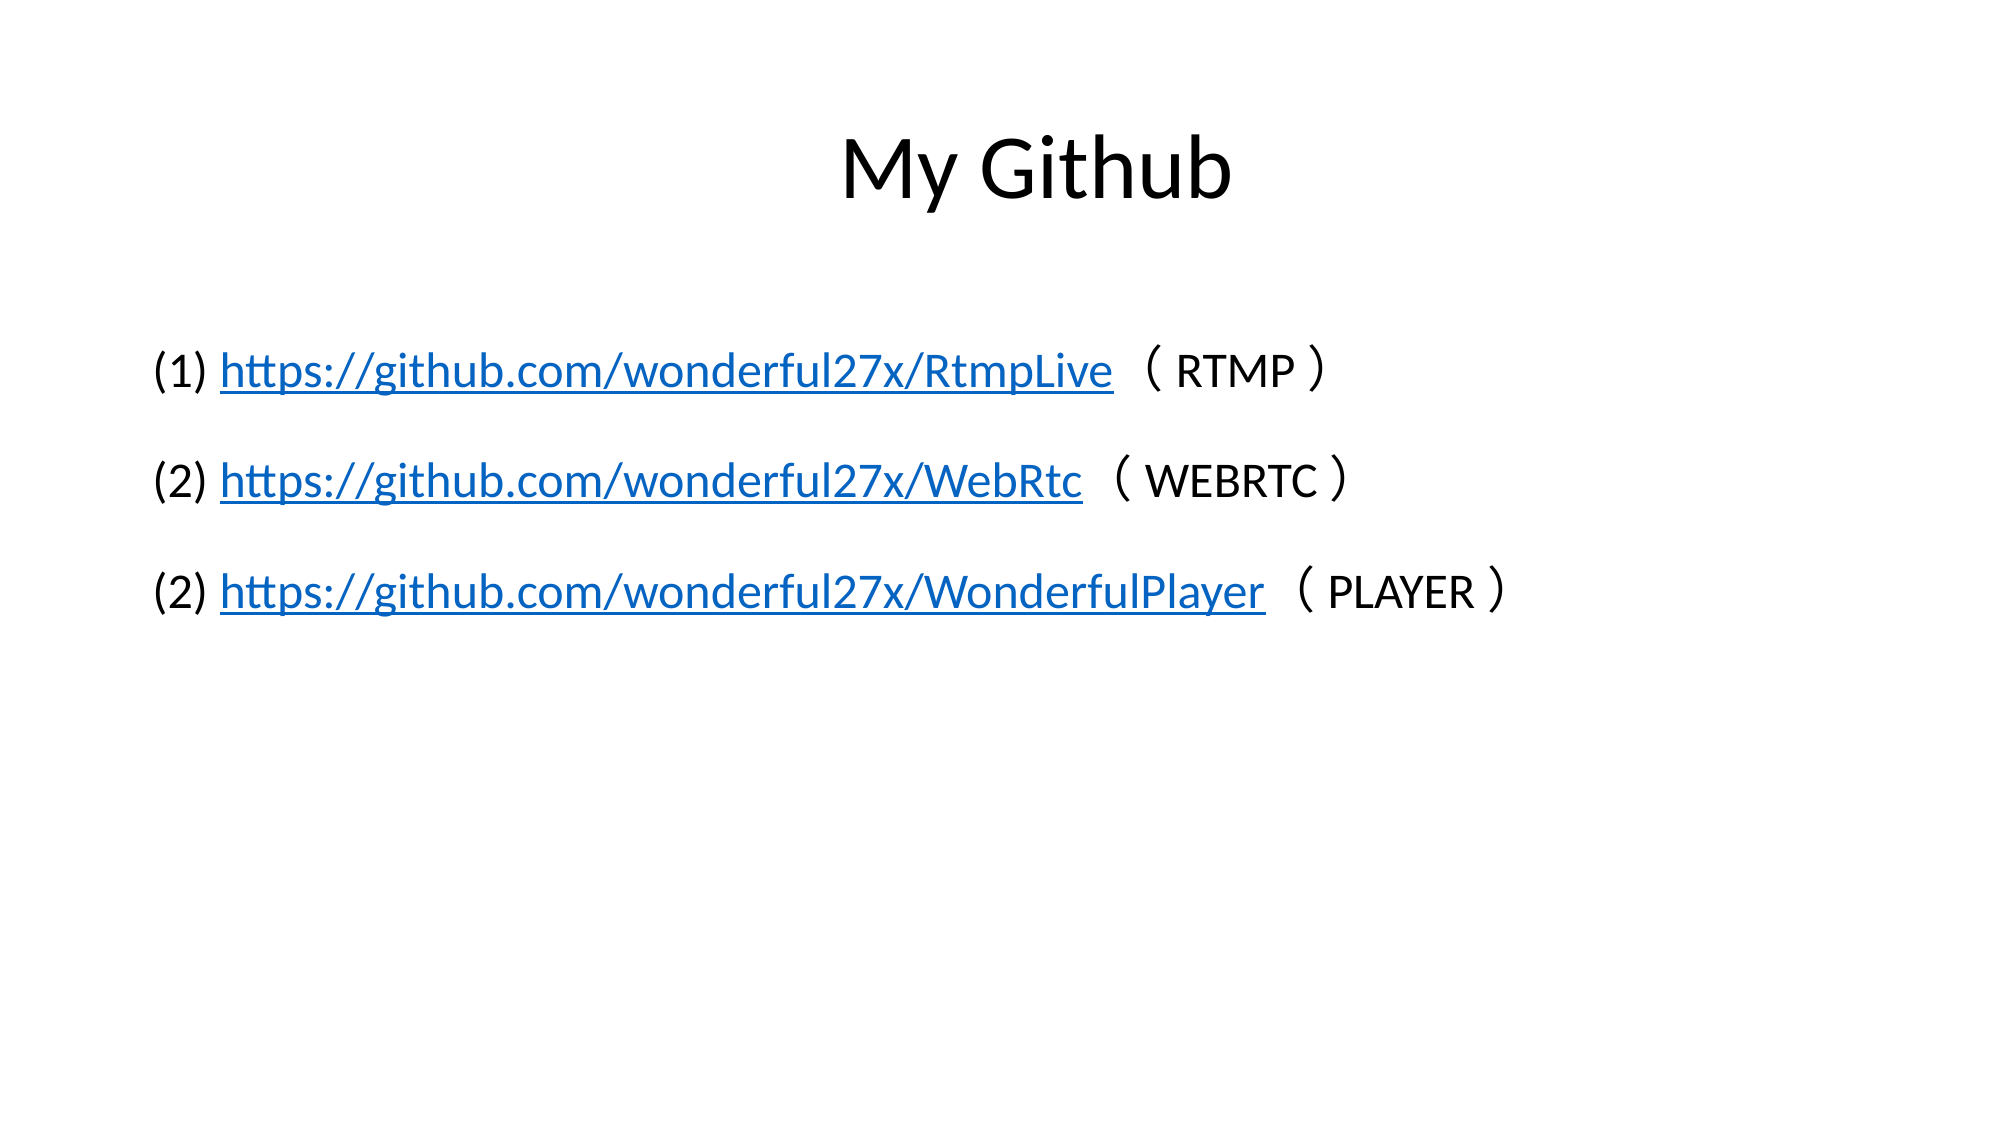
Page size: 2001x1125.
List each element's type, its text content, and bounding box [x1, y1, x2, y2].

list (1) https://github.com/wonderful27x/RtmpLive（RTMP） (2) https://github.com/wonderful27x/WebRtc（WEBRTC） (2) https://github.com/wonderful27x/WonderfulPlayer（PLAYER） [137, 299, 1863, 1014]
title My Github [137, 59, 1863, 278]
